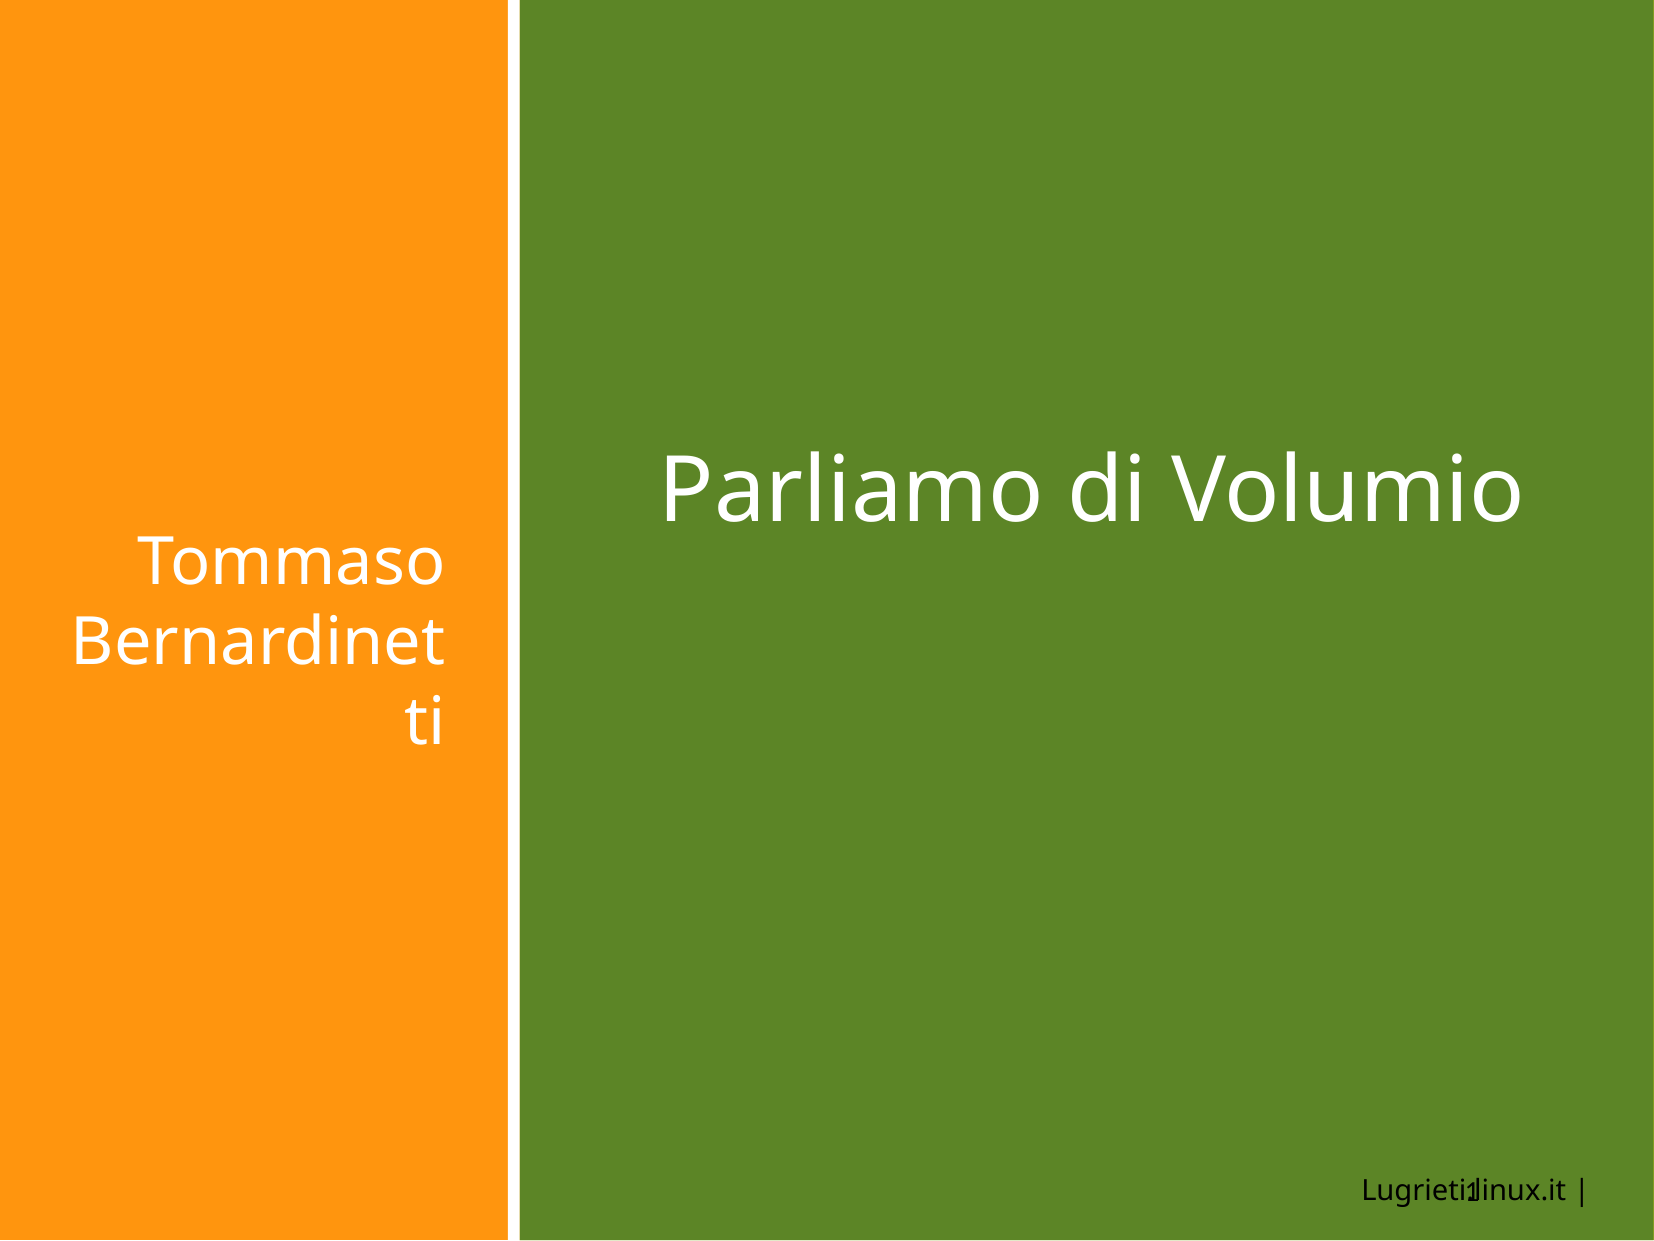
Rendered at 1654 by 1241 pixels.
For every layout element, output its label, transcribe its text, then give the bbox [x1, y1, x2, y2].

subtitle Tommaso Bernardinetti [70, 557, 461, 719]
title Parliamo di Volumio [578, 428, 1607, 540]
